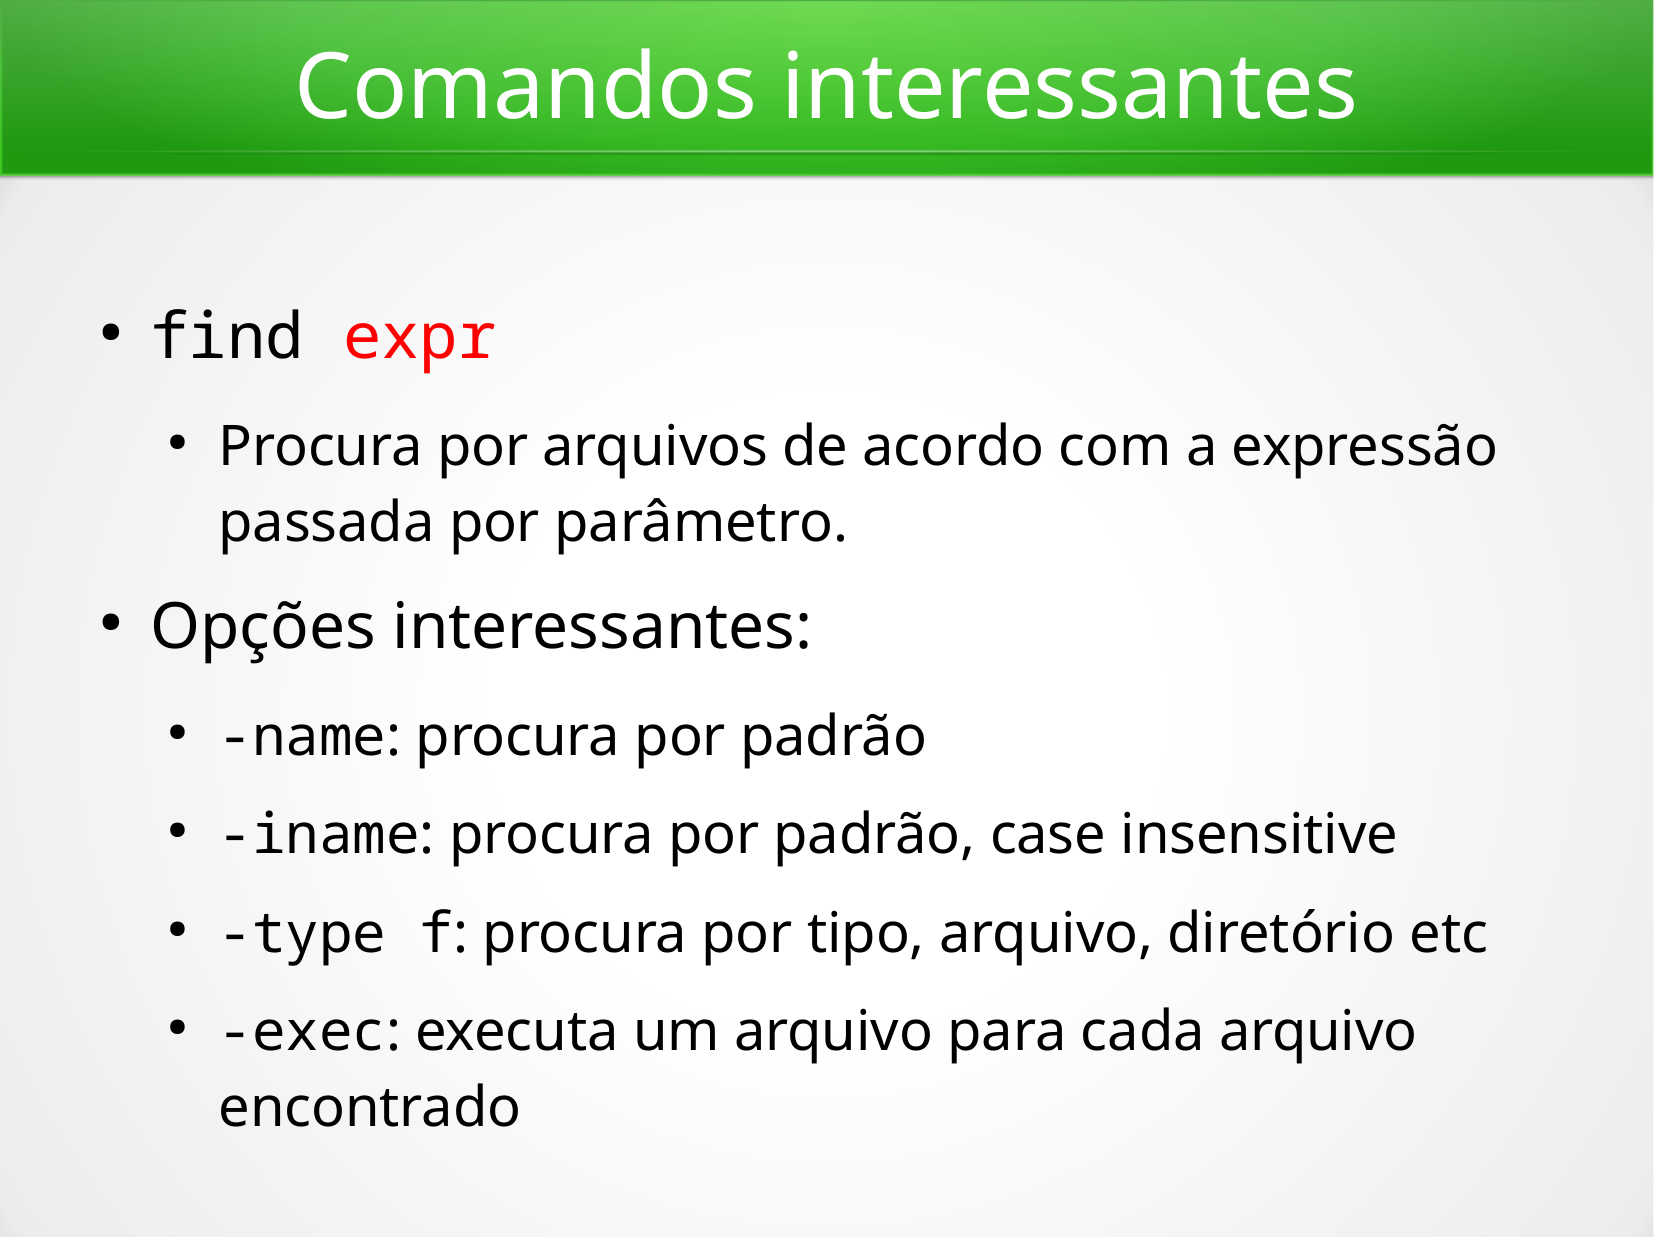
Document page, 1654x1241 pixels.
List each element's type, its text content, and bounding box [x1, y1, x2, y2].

picture [0, 0, 1654, 1237]
title Comandos interessantes [82, 11, 1571, 154]
list find expr Procura por arquivos de acordo com a expressão passada por parâmetro. Opções interessantes: -name: procura por padrão -iname: procura por padrão, case insensitive -type f: procura por tipo, arquivo, diretório etc -exec: executa um arquivo para cada arquivo encontrado [82, 290, 1571, 1146]
